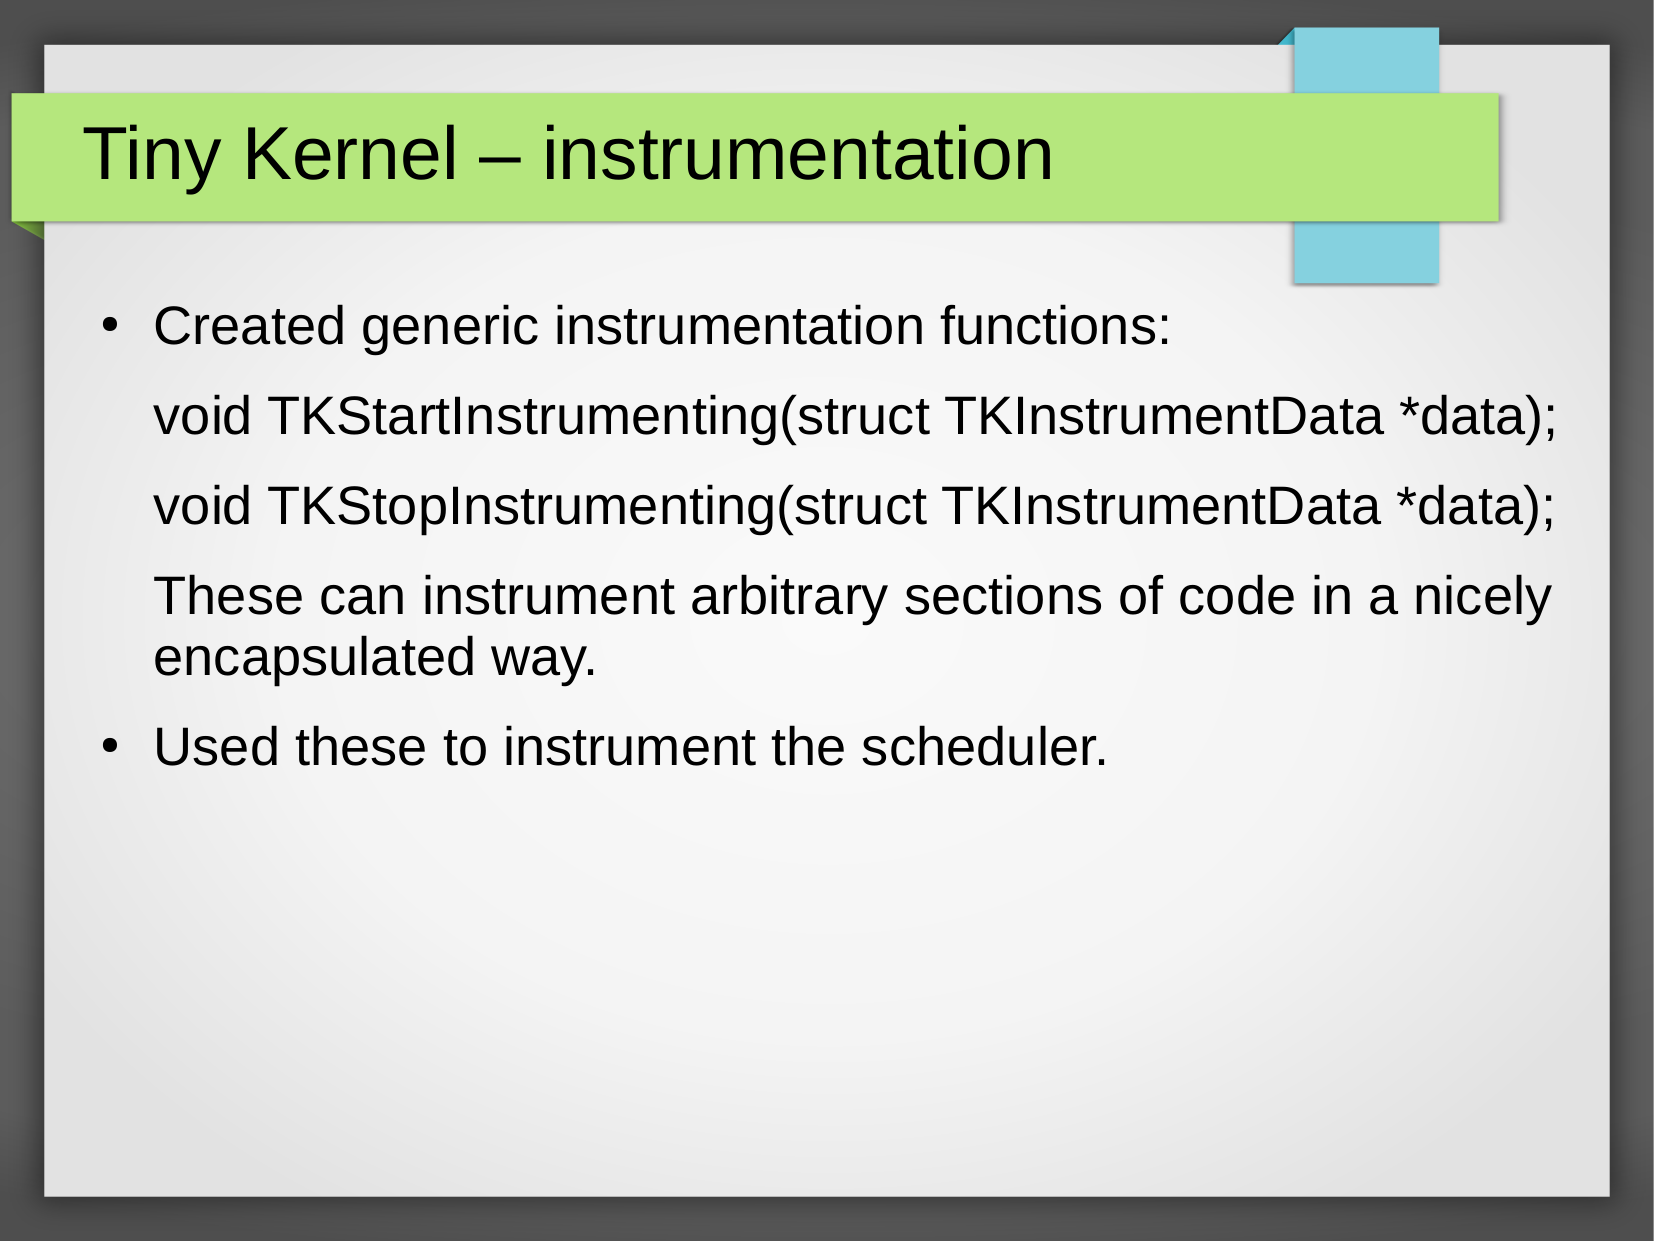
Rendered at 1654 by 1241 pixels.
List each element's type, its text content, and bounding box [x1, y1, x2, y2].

title Tiny Kernel – instrumentation [82, 94, 1264, 213]
picture [0, 0, 1654, 1241]
list Created generic instrumentation functions: void TKStartInstrumenting(struct TKInstrumentData *data); void TKStopInstrumenting(struct TKInstrumentData *data); These can instrument arbitrary sections of code in a nicely encapsulated way. Used these to instrument the scheduler. [82, 295, 1571, 1015]
